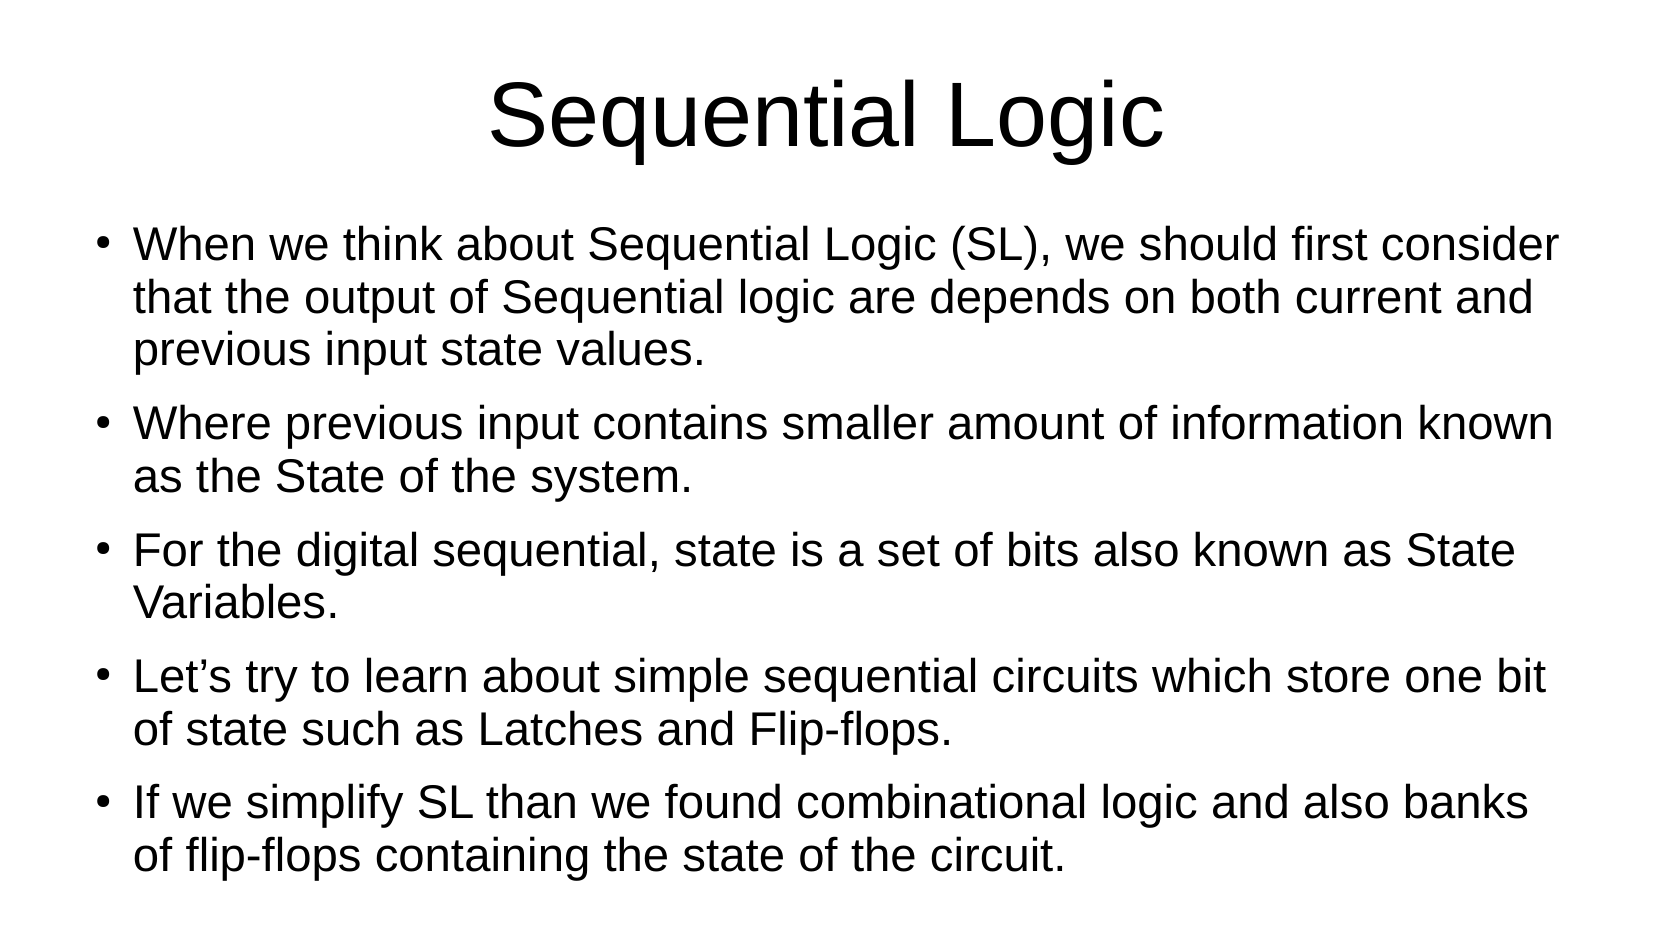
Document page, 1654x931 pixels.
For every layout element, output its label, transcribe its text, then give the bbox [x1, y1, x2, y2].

title Sequential Logic [82, 37, 1571, 193]
list When we think about Sequential Logic (SL), we should first consider that the output of Sequential logic are depends on both current and previous input state values. Where previous input contains smaller amount of information known as the State of the system. For the digital sequential, state is a set of bits also known as State Variables. Let’s try to learn about simple sequential circuits which store one bit of state such as Latches and Flip-flops. If we simplify SL than we found combinational logic and also banks of flip-flops containing the state of the circuit. [82, 217, 1571, 886]
